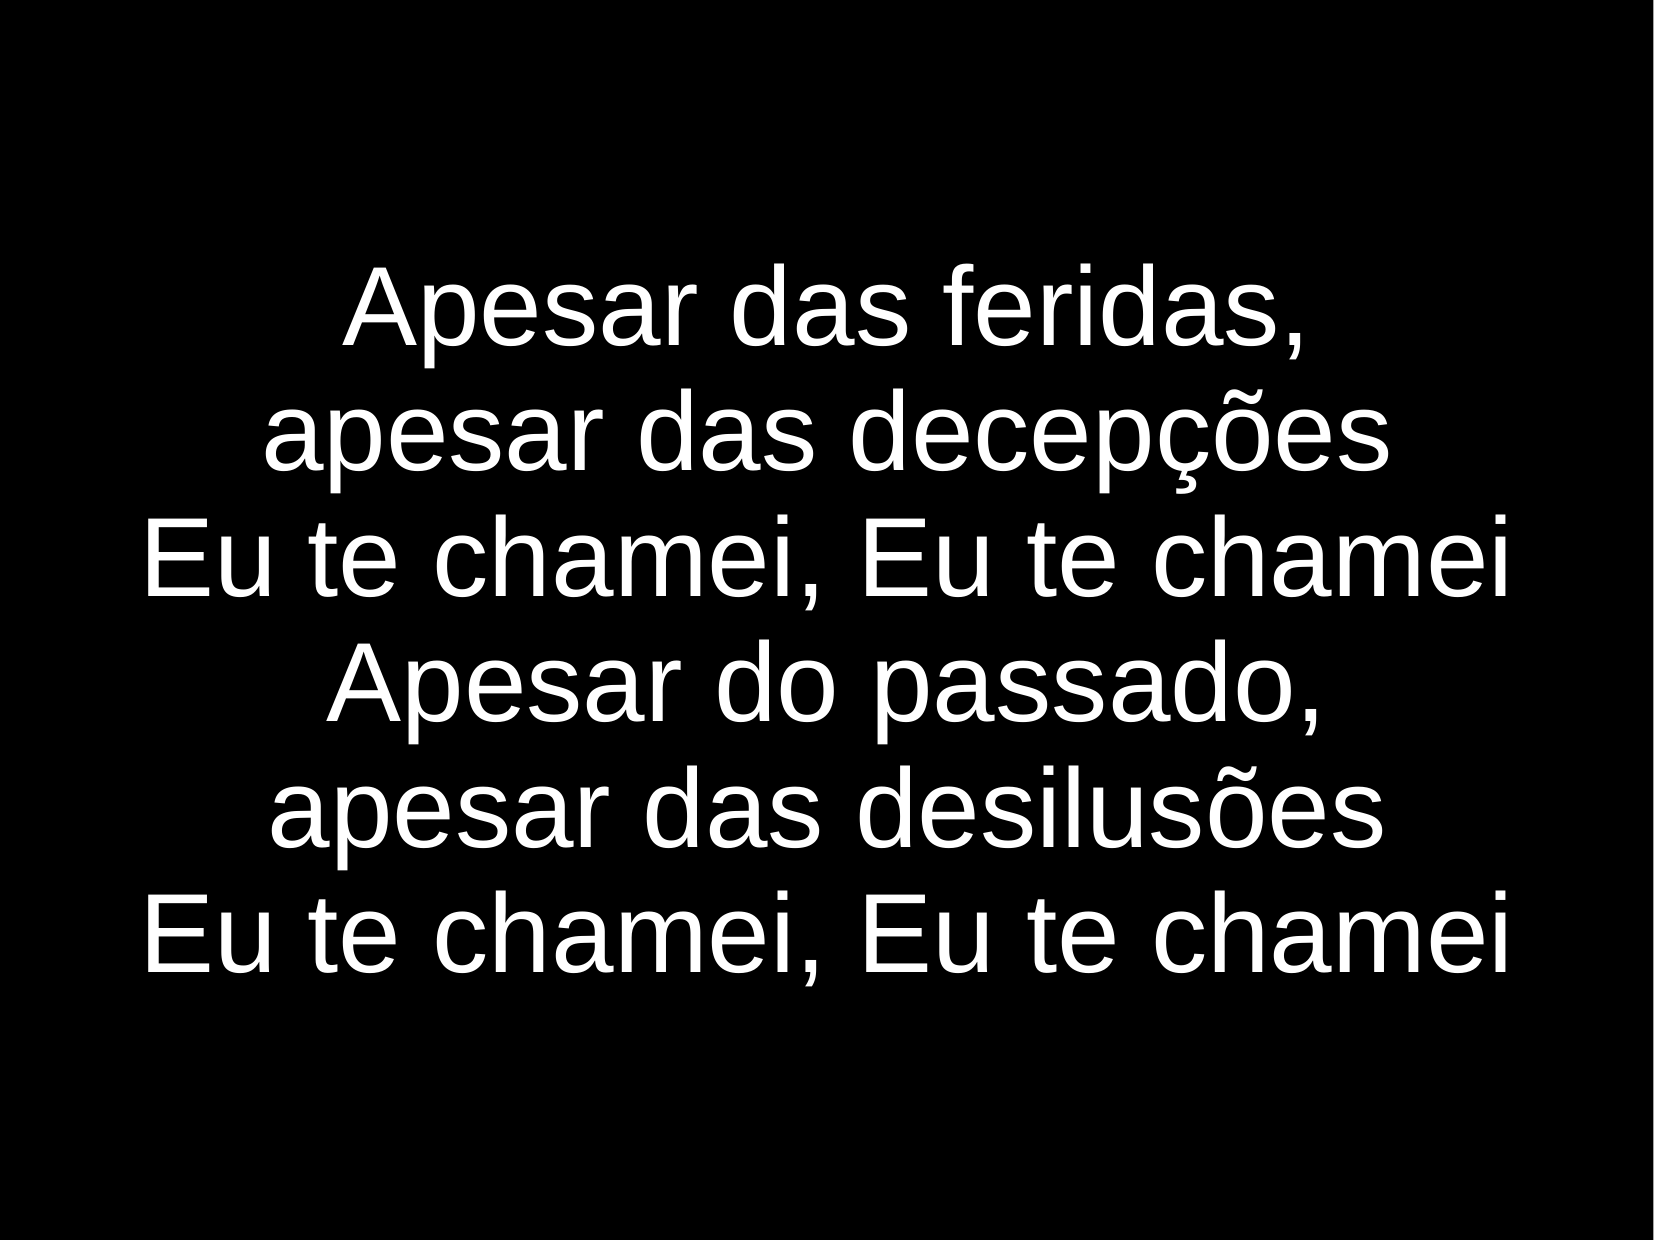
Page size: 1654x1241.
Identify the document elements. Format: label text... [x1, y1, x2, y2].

subtitle Apesar das feridas, apesar das decepções Eu te chamei, Eu te chamei Apesar do passado, apesar das desilusões Eu te chamei, Eu te chamei [59, 35, 1595, 1205]
